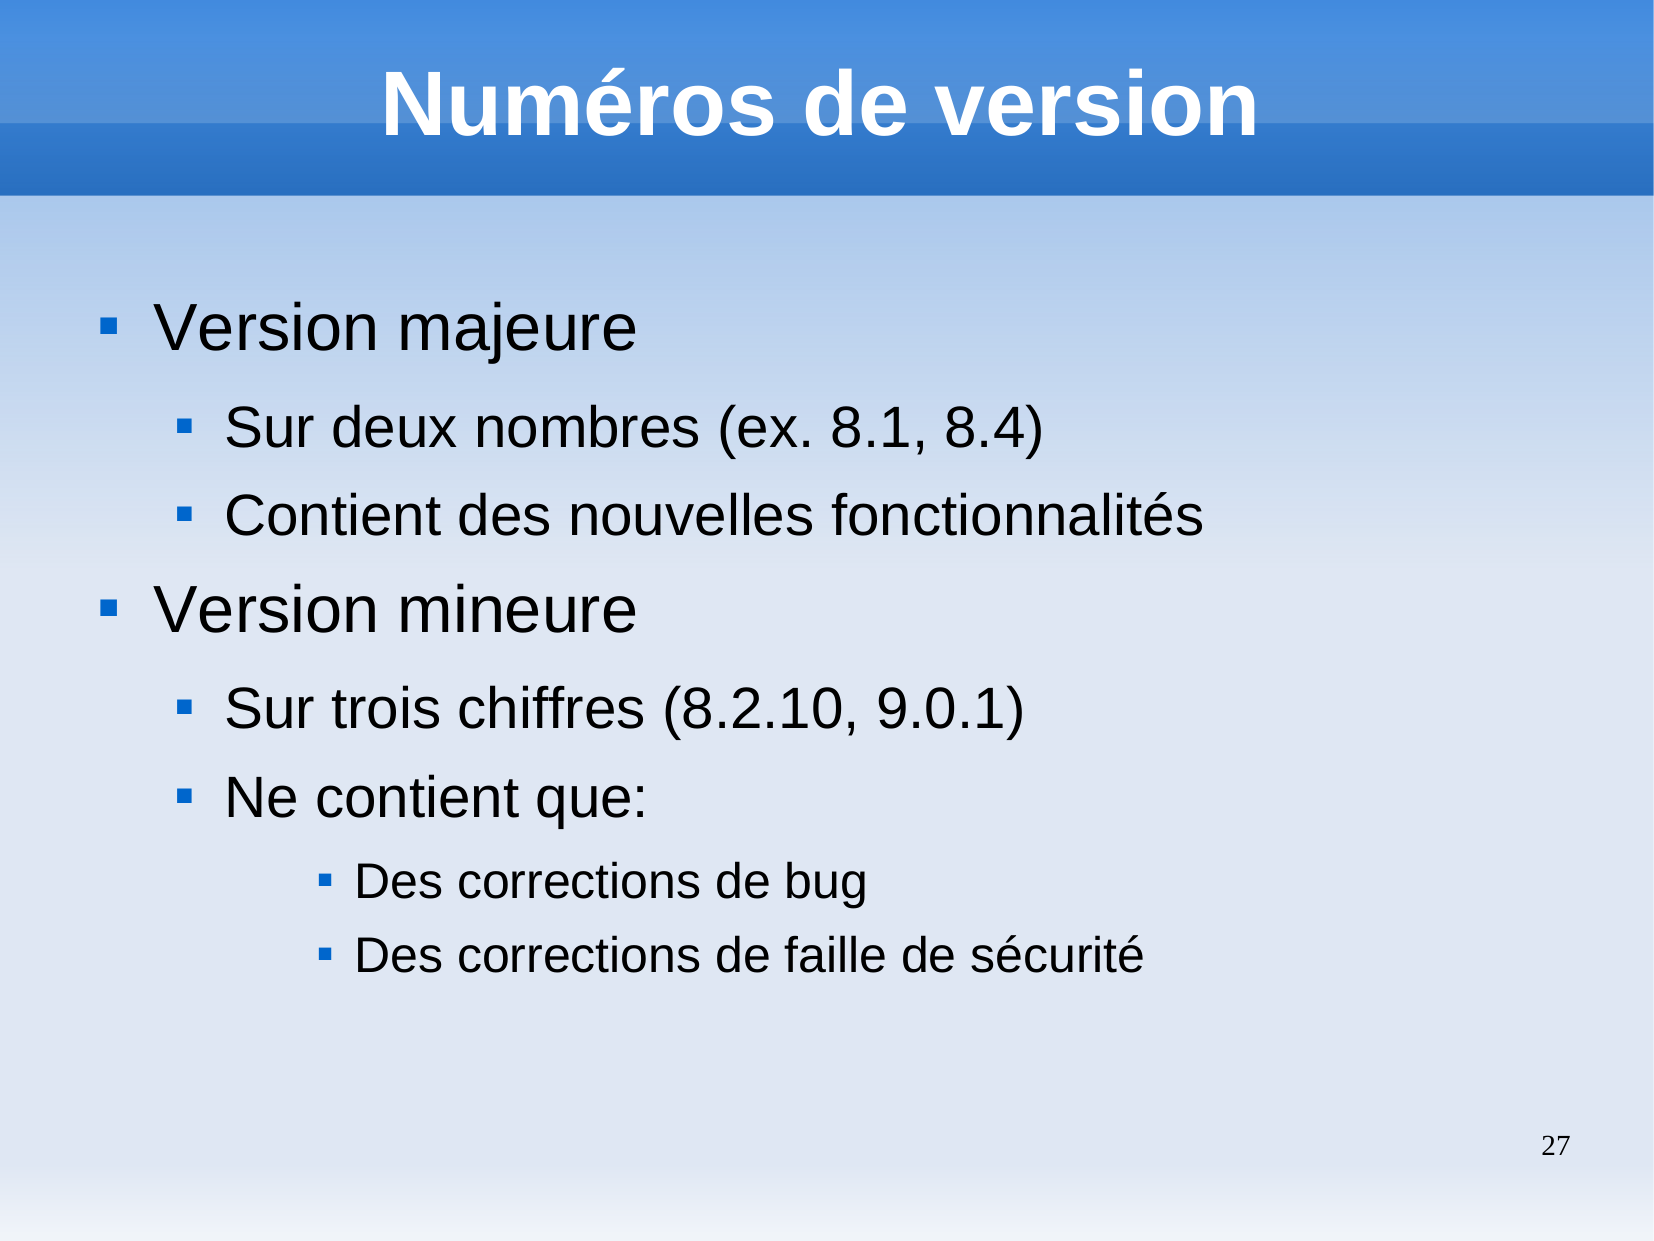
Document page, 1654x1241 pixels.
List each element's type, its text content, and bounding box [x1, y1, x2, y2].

title Numéros de version [76, 7, 1565, 200]
list Version majeure Sur deux nombres (ex. 8.1, 8.4) Contient des nouvelles fonctionnalités Version mineure Sur trois chiffres (8.2.10, 9.0.1) Ne contient que: Des corrections de bug Des corrections de faille de sécurité [82, 290, 1571, 1094]
picture [0, 0, 1654, 1241]
